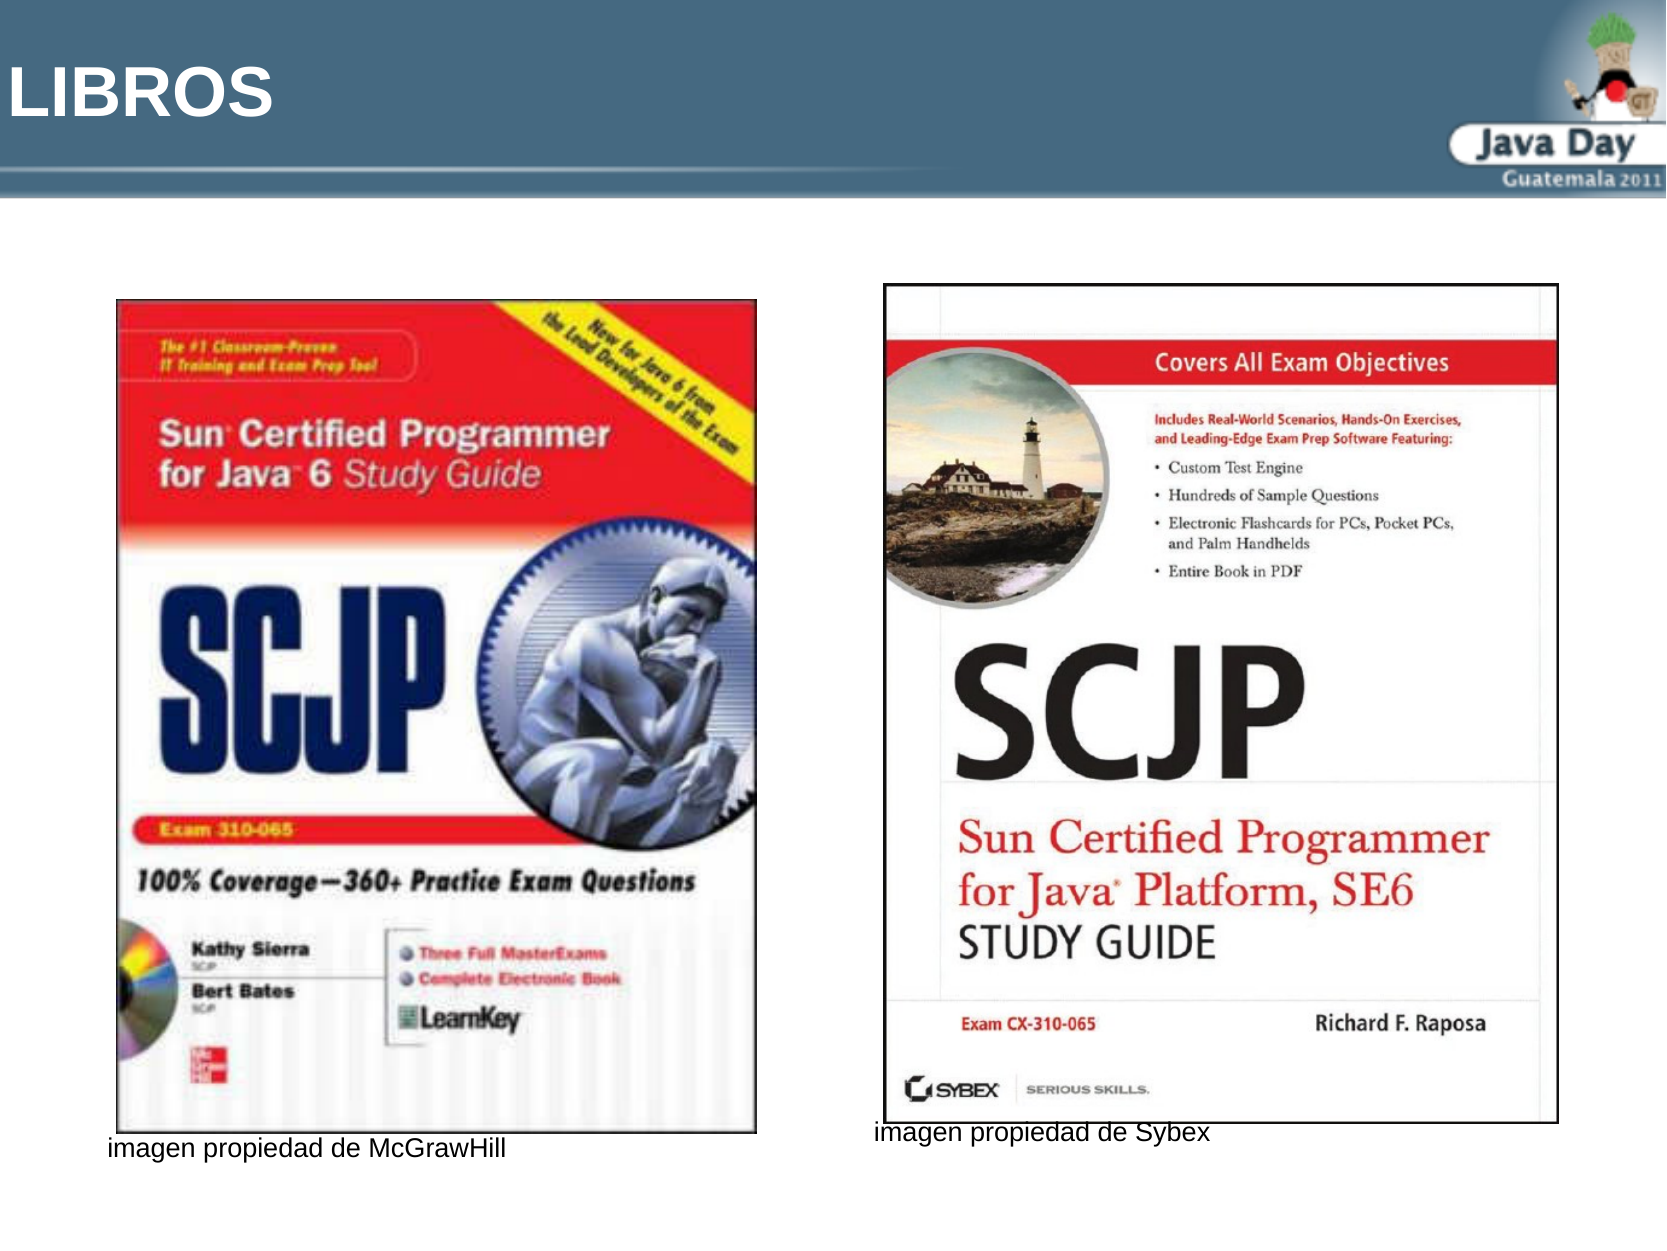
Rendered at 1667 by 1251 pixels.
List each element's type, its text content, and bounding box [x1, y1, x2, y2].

picture [883, 283, 1559, 1124]
picture [116, 299, 757, 1134]
picture [0, 0, 1666, 200]
text_box LIBROS [7, 51, 1502, 133]
text_box imagen propiedad de Sybex [873, 1116, 1334, 1148]
text_box imagen propiedad de McGrawHill [107, 1133, 567, 1165]
